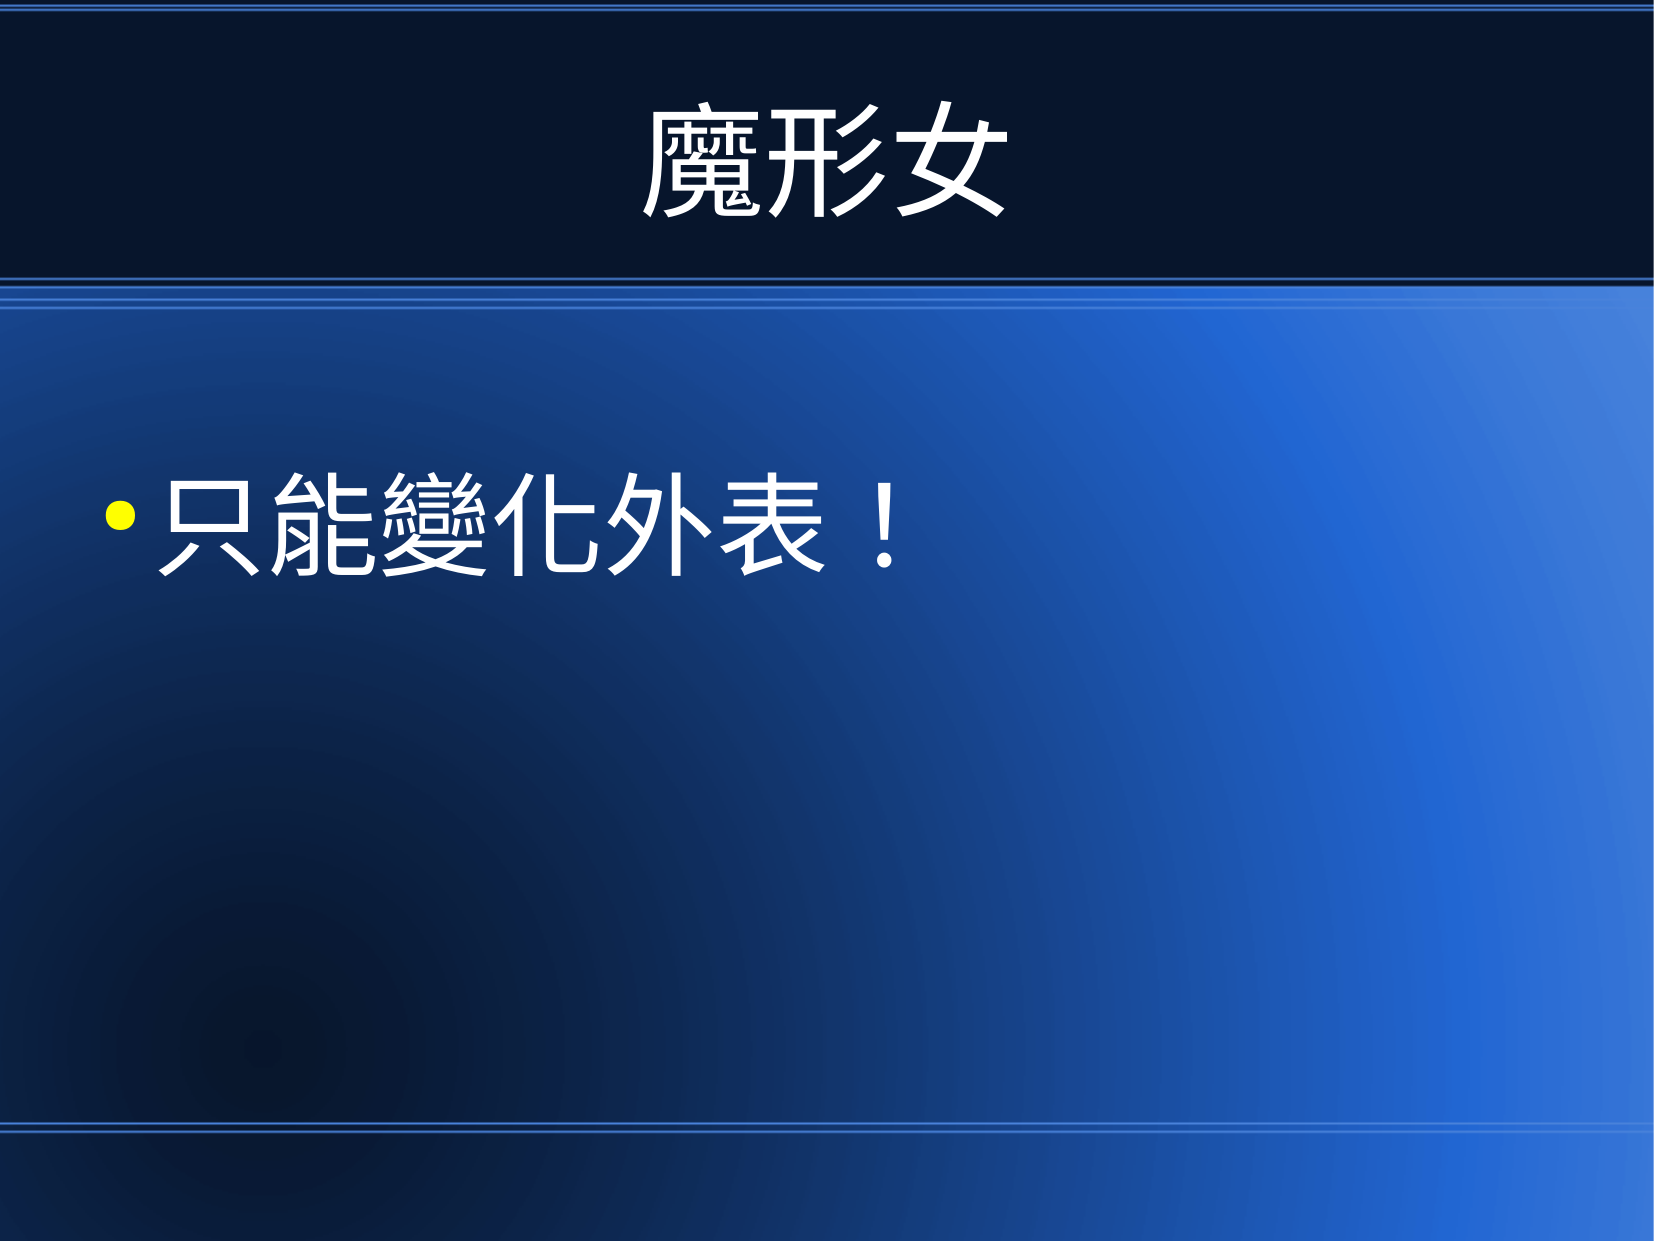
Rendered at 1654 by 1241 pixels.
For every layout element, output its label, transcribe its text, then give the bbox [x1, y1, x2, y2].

list 只能變化外表！ [82, 355, 1571, 1241]
title 魔形女 [82, 49, 1571, 257]
picture [0, 0, 1654, 1241]
